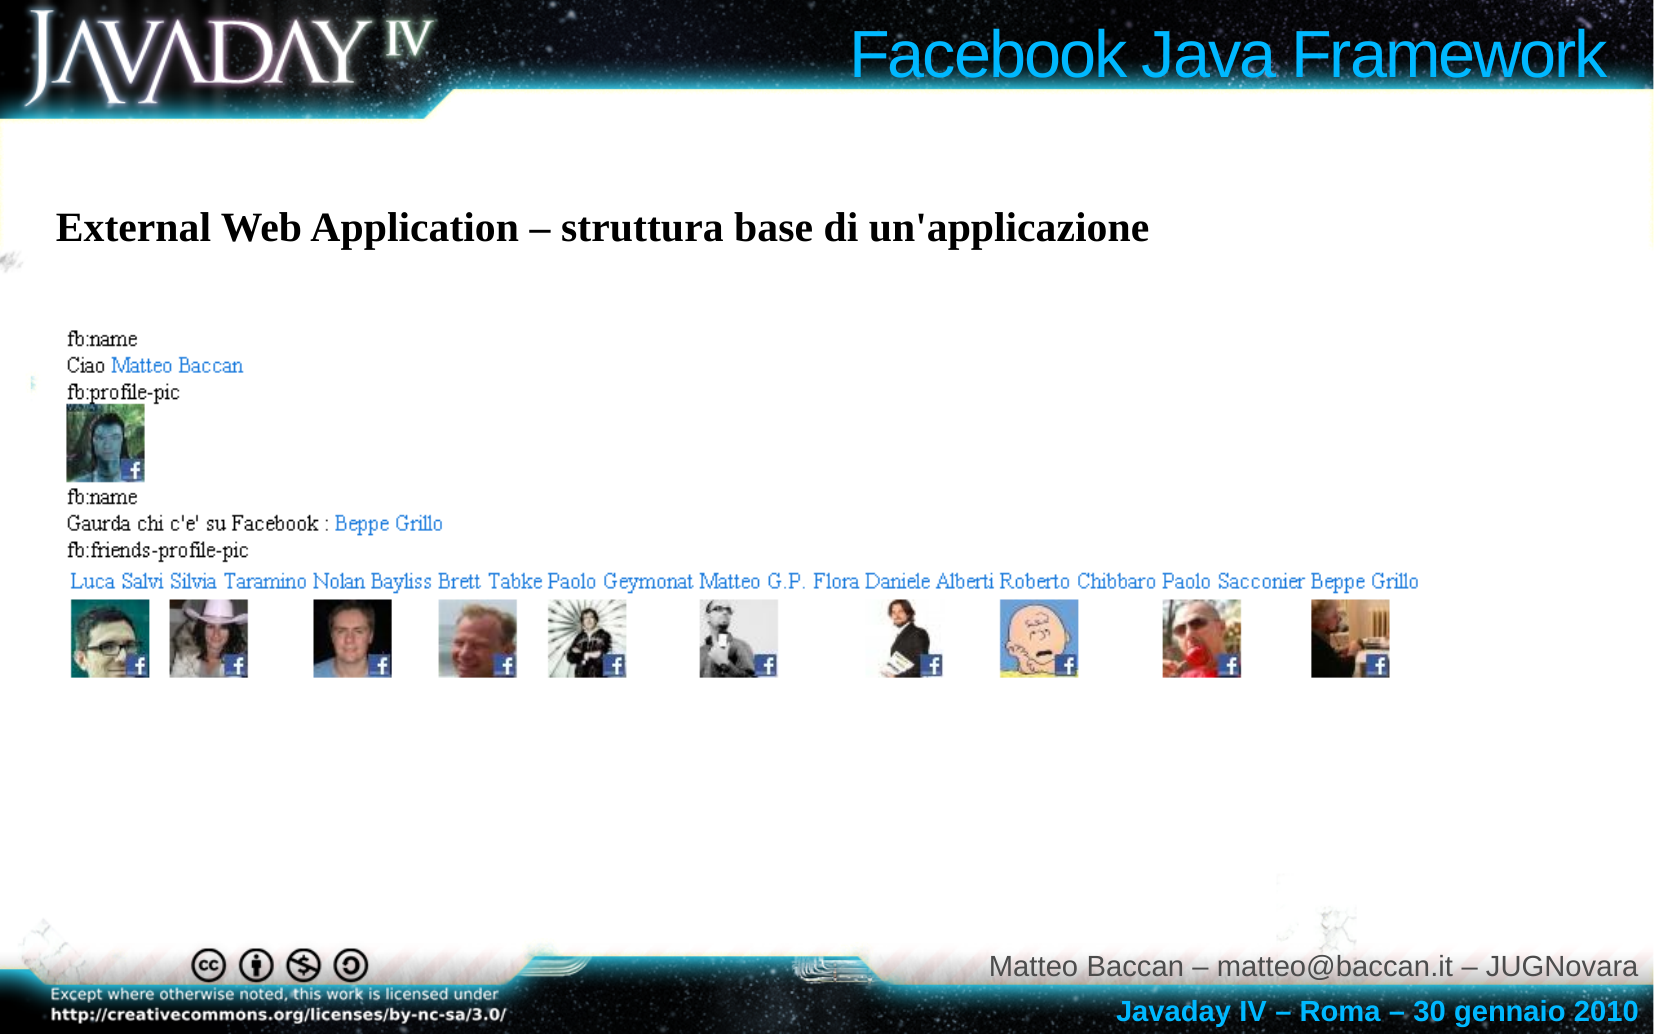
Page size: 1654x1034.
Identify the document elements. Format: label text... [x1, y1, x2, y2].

title Facebook Java Framework [132, 5, 1609, 103]
text_box External Web Application – struttura base di un'applicazione [41, 173, 1437, 236]
picture [0, 0, 1654, 1034]
